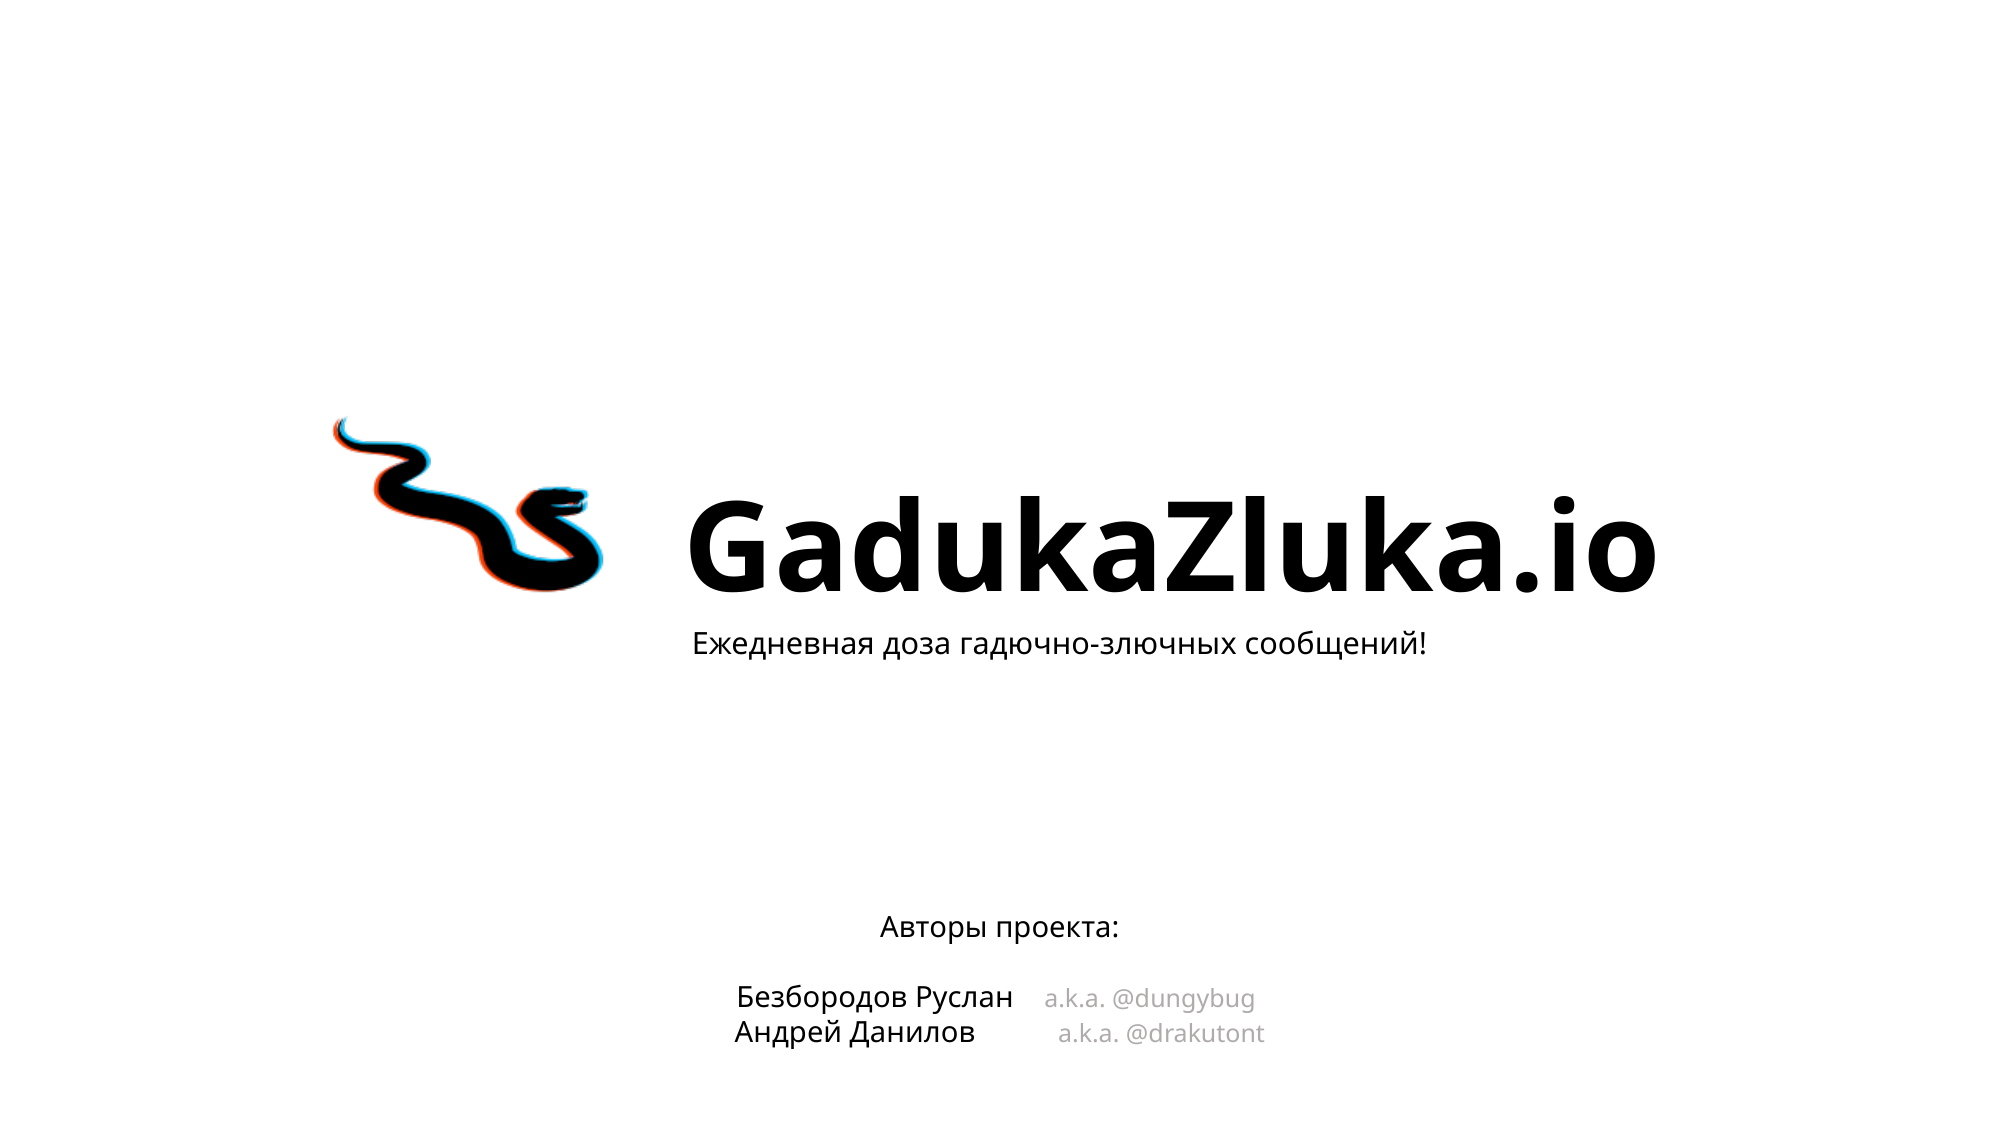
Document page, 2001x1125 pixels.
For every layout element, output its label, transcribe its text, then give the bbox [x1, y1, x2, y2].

subtitle Ежедневная доза гадючно-злючных сообщений! [669, 620, 1598, 691]
picture [268, 304, 669, 705]
title GadukaZluka.io [669, 462, 1874, 627]
text_box Авторы проекта: Безбородов Руслан a.k.a. @dungybug Андрей Данилов a.k.a. @drakutont [0, 901, 2000, 1058]
